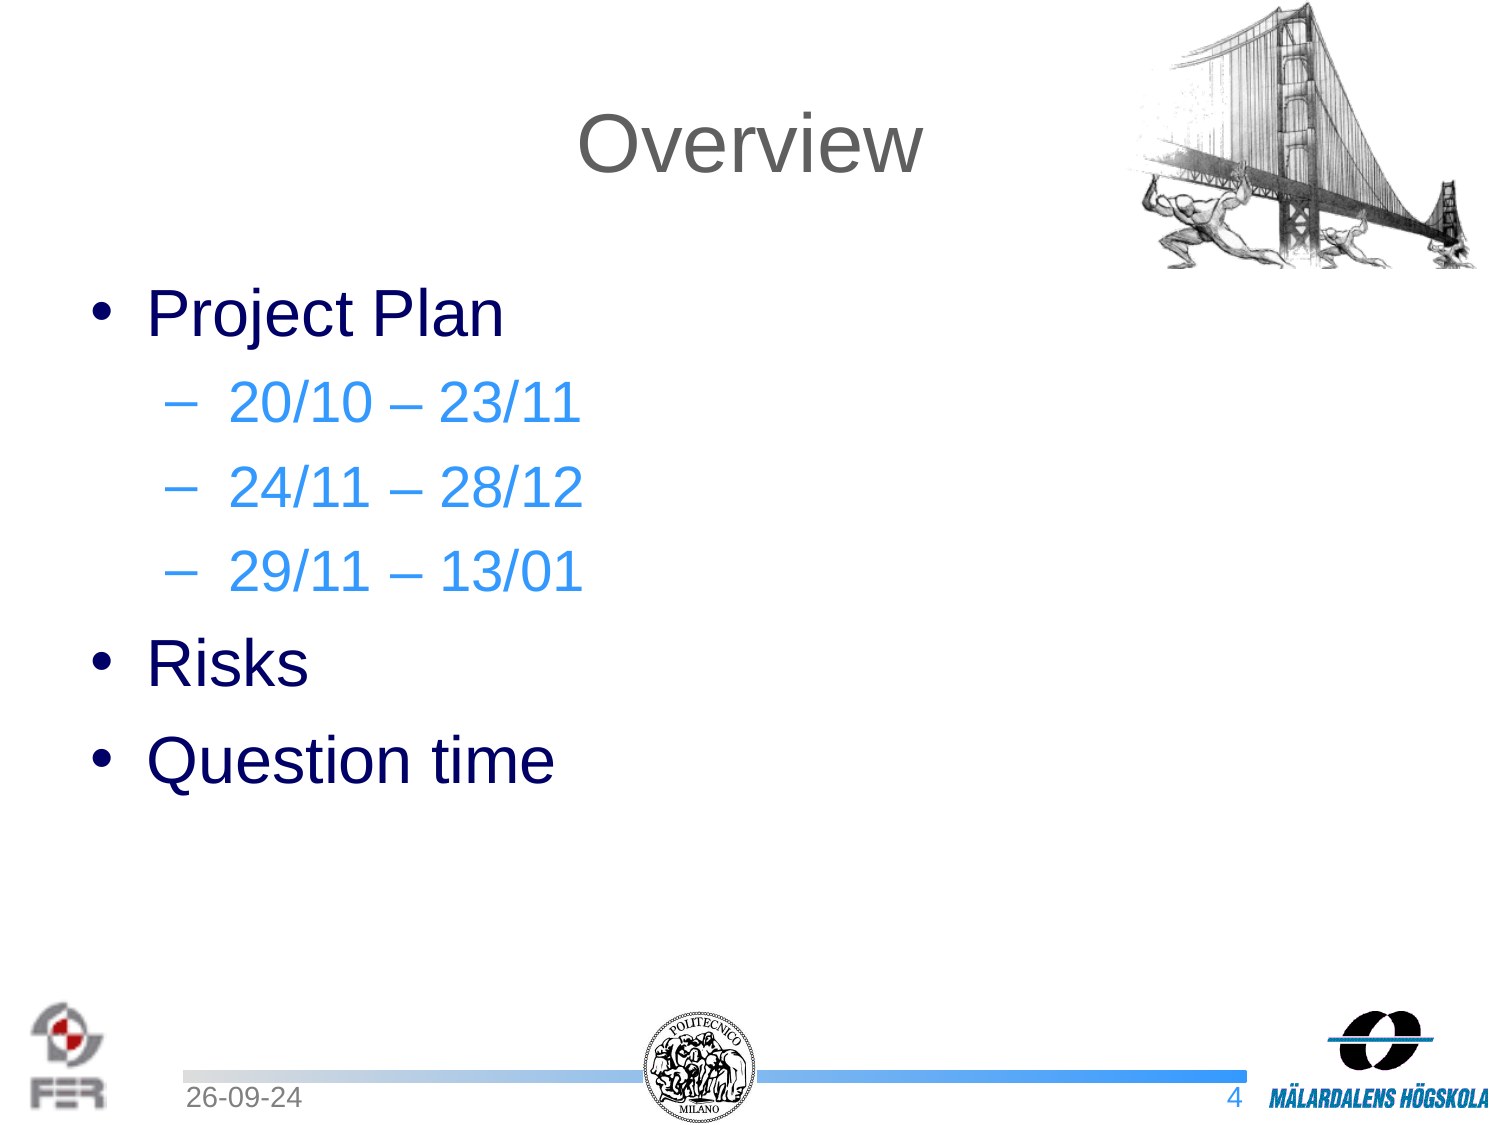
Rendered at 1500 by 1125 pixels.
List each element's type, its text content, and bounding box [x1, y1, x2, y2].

picture [29, 987, 107, 1125]
picture [1122, 0, 1477, 269]
text_box 13-10-23 [171, 1070, 396, 1114]
title Overview [75, 45, 1122, 233]
picture [1368, 1093, 1374, 1104]
list Project Plan 20/10 – 23/11 24/11 – 28/12 29/11 – 13/01 Risks Question time [75, 262, 1426, 1006]
picture [1435, 1096, 1441, 1104]
text_box <numero> [1186, 1070, 1258, 1114]
picture [1454, 1091, 1459, 1108]
picture [1269, 1011, 1488, 1108]
picture [643, 1011, 757, 1123]
